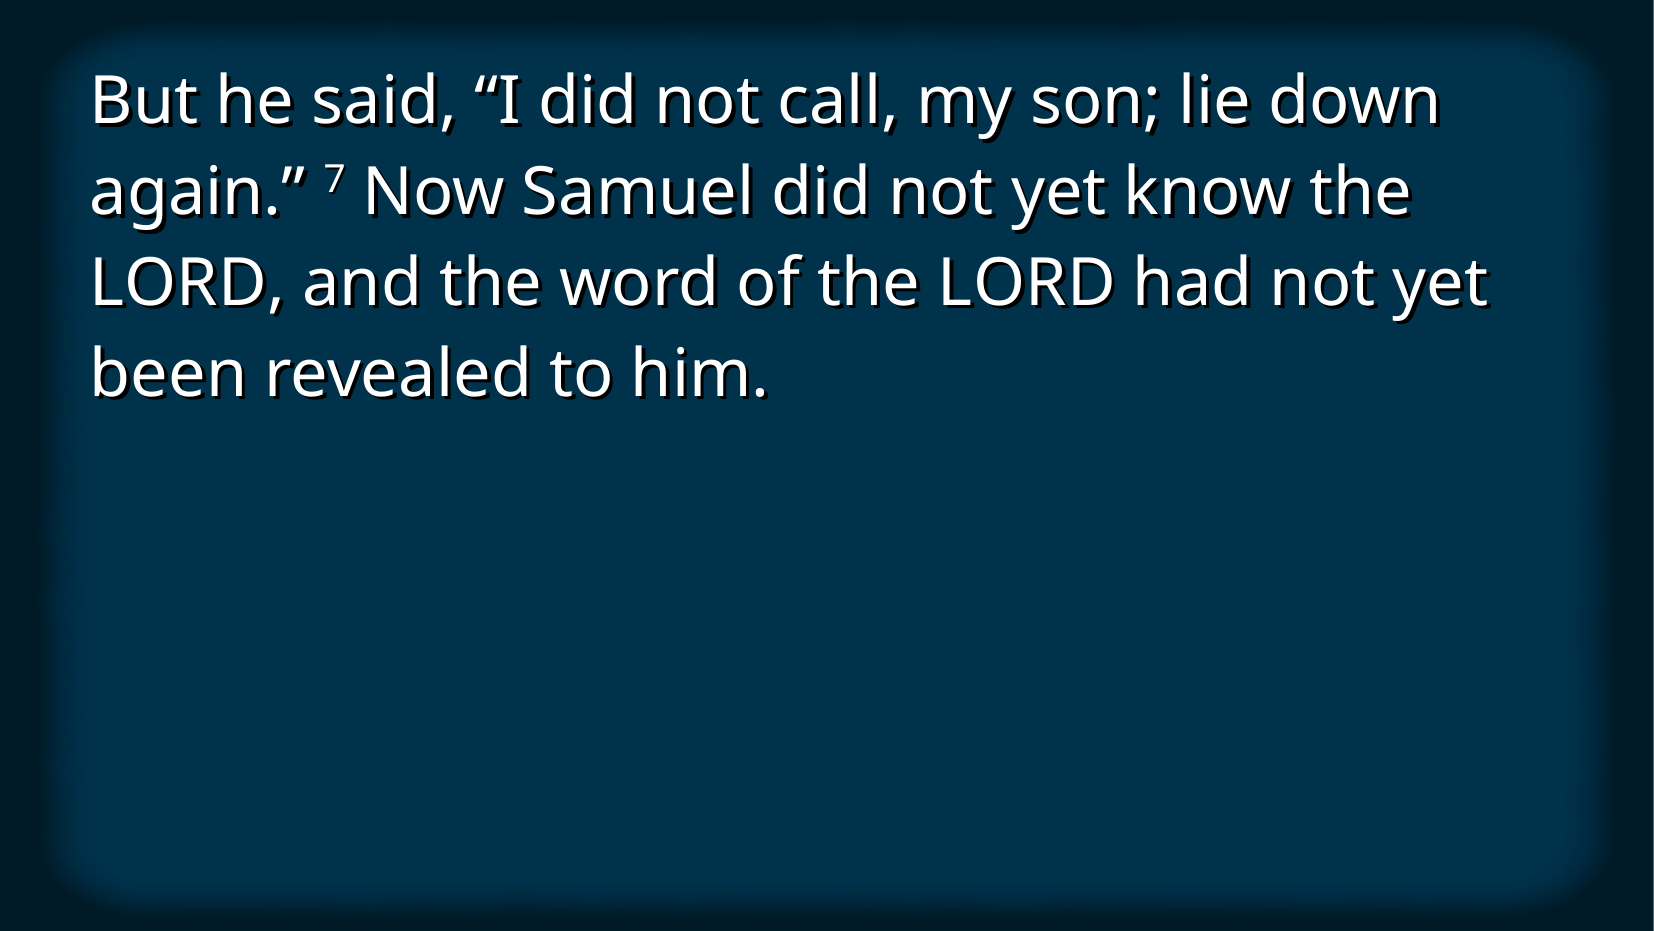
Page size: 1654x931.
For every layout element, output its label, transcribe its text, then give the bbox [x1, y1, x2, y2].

text_box But he said, “I did not call, my son; lie down again.” 7 Now Samuel did not yet know the LORD, and the word of the LORD had not yet been revealed to him. [75, 45, 1591, 415]
picture [0, 0, 1654, 931]
